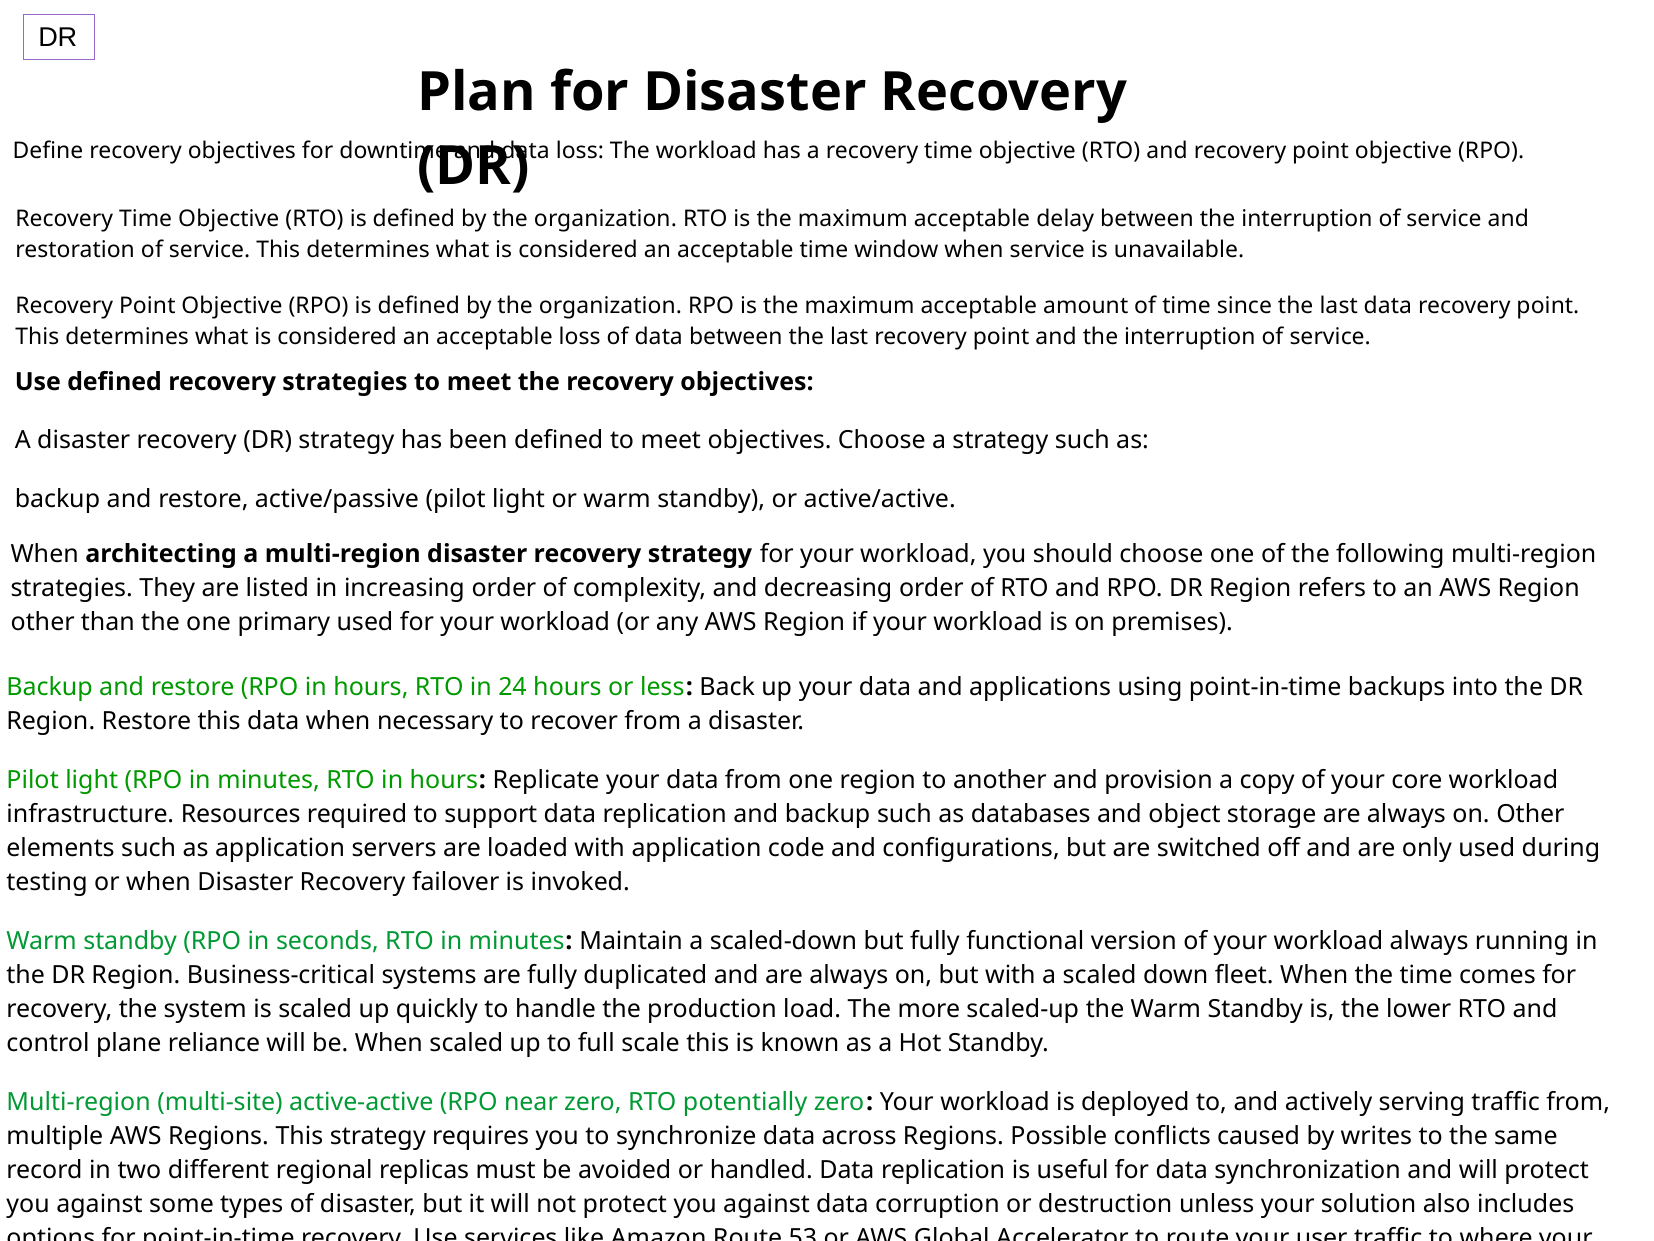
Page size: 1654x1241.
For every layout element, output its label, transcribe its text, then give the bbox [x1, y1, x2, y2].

text_box DR [23, 14, 95, 60]
text_box When architecting a multi-region disaster recovery strategy for your workload, you should choose one of the following multi-region strategies. They are listed in increasing order of complexity, and decreasing order of RTO and RPO. DR Region refers to an AWS Region other than the one primary used for your workload (or any AWS Region if your workload is on premises). [0, 528, 1619, 620]
text_box Recovery Time Objective (RTO) is defined by the organization. RTO is the maximum acceptable delay between the interruption of service and restoration of service. This determines what is considered an acceptable time window when service is unavailable. Recovery Point Objective (RPO) is defined by the organization. RPO is the maximum acceptable amount of time since the last data recovery point. This determines what is considered an acceptable loss of data between the last recovery point and the interruption of service. [0, 194, 1621, 377]
text_box Plan for Disaster Recovery (DR) [402, 166, 1229, 188]
text_box Backup and restore (RPO in hours, RTO in 24 hours or less: Back up your data and applications using point-in-time backups into the DR Region. Restore this data when necessary to recover from a disaster. Pilot light (RPO in minutes, RTO in hours: Replicate your data from one region to another and provision a copy of your core workload infrastructure. Resources required to support data replication and backup such as databases and object storage are always on. Other elements such as application servers are loaded with application code and configurations, but are switched off and are only used during testing or when Disaster Recovery failover is invoked. Warm standby (RPO in seconds, RTO in minutes: Maintain a scaled-down but fully functional version of your workload always running in the DR Region. Business-critical systems are fully duplicated and are always on, but with a scaled down fleet. When the time comes for recovery, the system is scaled up quickly to handle the production load. The more scaled-up the Warm Standby is, the lower RTO and control plane reliance will be. When scaled up to full scale this is known as a Hot Standby. Multi-region (multi-site) active-active (RPO near zero, RTO potentially zero: Your workload is deployed to, and actively serving traffic from, multiple AWS Regions. This strategy requires you to synchronize data across Regions. Possible conflicts caused by writes to the same record in two different regional replicas must be avoided or handled. Data replication is useful for data synchronization and will protect you against some types of disaster, but it will not protect you against data corruption or destruction unless your solution also includes options for point-in-time recovery. Use services like Amazon Route 53 or AWS Global Accelerator to route your user traffic to where your workload is healthy. [0, 661, 1630, 1108]
text_box Use defined recovery strategies to meet the recovery objectives: A disaster recovery (DR) strategy has been defined to meet objectives. Choose a strategy such as: backup and restore, active/passive (pilot light or warm standby), or active/active. [0, 356, 1619, 498]
text_box Define recovery objectives for downtime and data loss: The workload has a recovery time objective (RTO) and recovery point objective (RPO). [0, 126, 1583, 166]
text_box Plan for Disaster Recovery (DR) [402, 45, 1229, 126]
